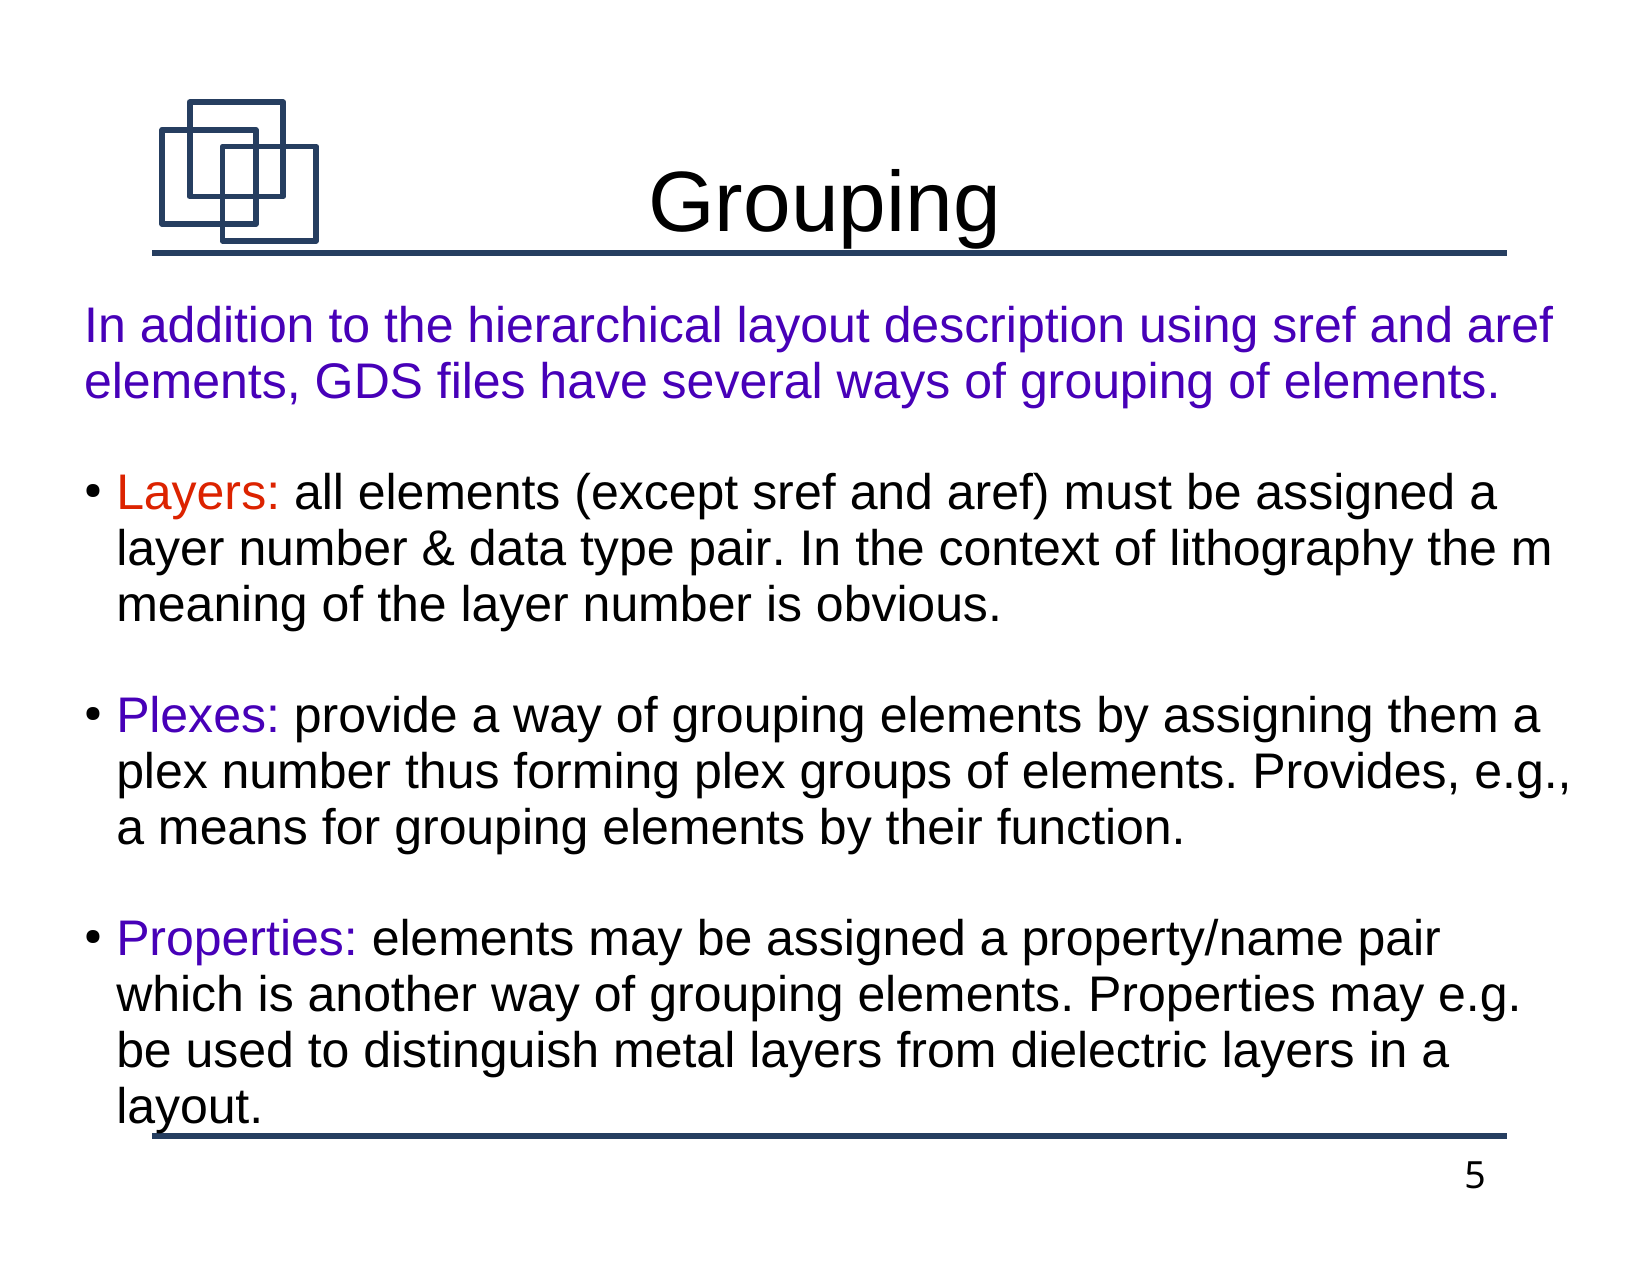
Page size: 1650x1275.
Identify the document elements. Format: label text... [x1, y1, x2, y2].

text_box In addition to the hierarchical layout description using sref and aref elements, GDS files have several ways of grouping of elements. Layers: all elements (except sref and aref) must be assigned a layer number & data type pair. In the context of lithography the m meaning of the layer number is obvious. Plexes: provide a way of grouping elements by assigning them a plex number thus forming plex groups of elements. Provides, e.g., a means for grouping elements by their function. Properties: elements may be assigned a property/name pair which is another way of grouping elements. Properties may e.g. be used to distinguish metal layers from dielectric layers in a layout. [84, 297, 1580, 1134]
title Grouping [135, 104, 1515, 297]
